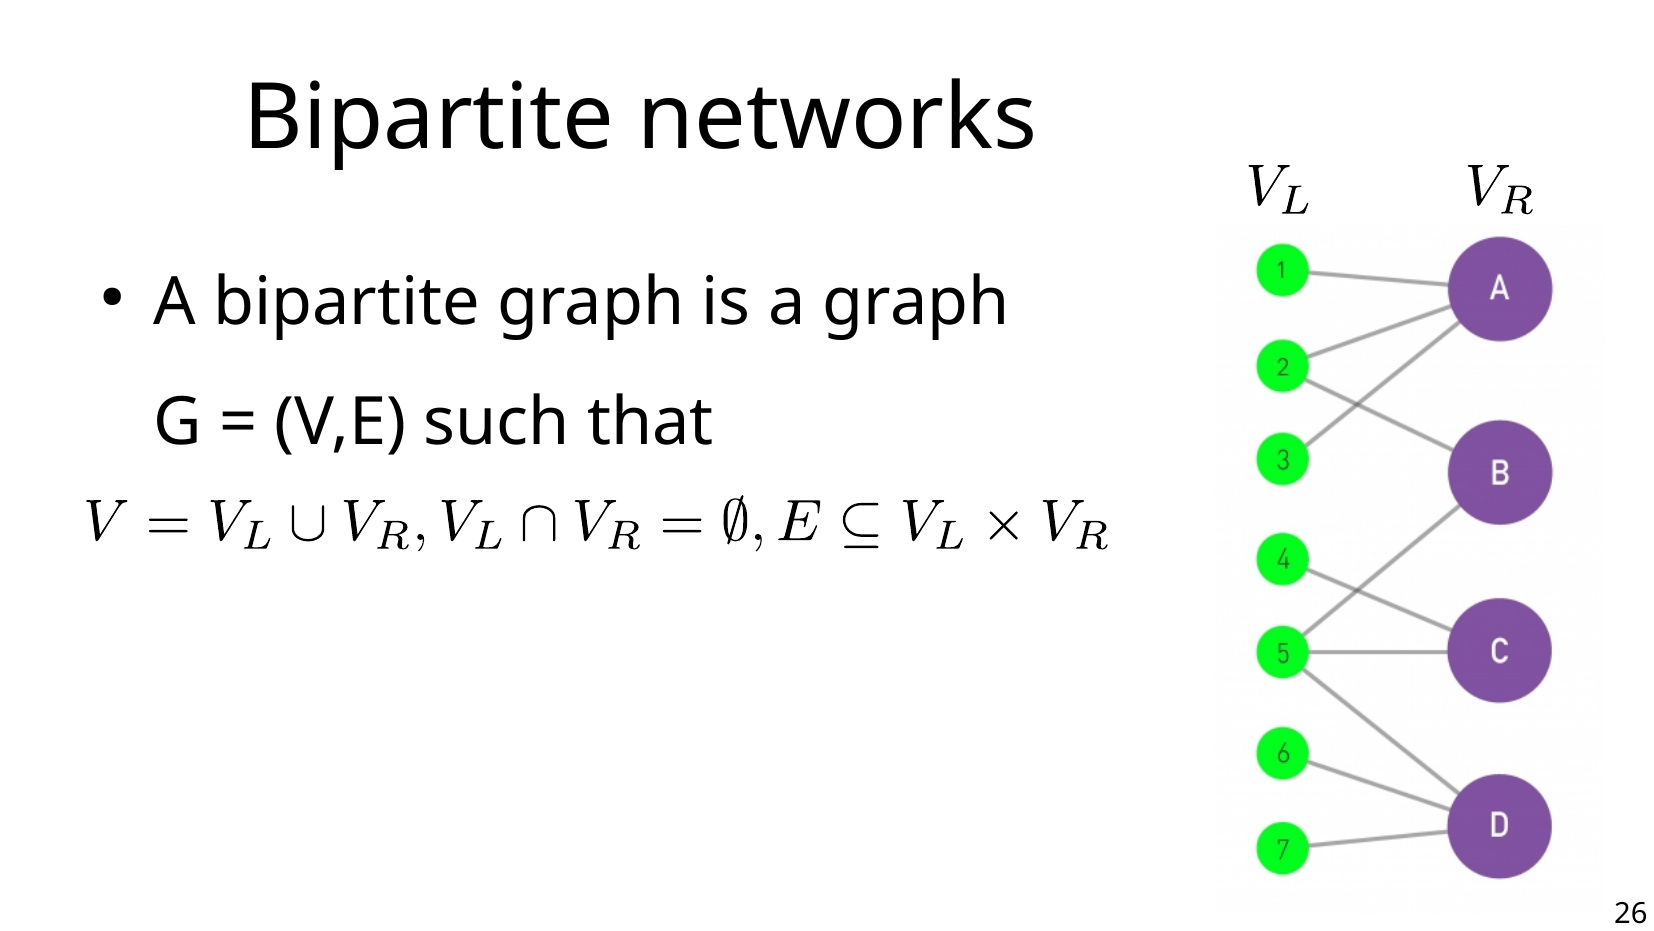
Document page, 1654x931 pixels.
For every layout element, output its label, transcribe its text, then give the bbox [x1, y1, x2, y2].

title Bipartite networks [82, 1, 1201, 226]
list A bipartite graph is a graph G = (V,E) such that [82, 253, 1215, 793]
text_box [1245, 165, 1311, 214]
text_box [1464, 165, 1534, 215]
text_box [82, 495, 1109, 552]
picture [1215, 225, 1605, 915]
